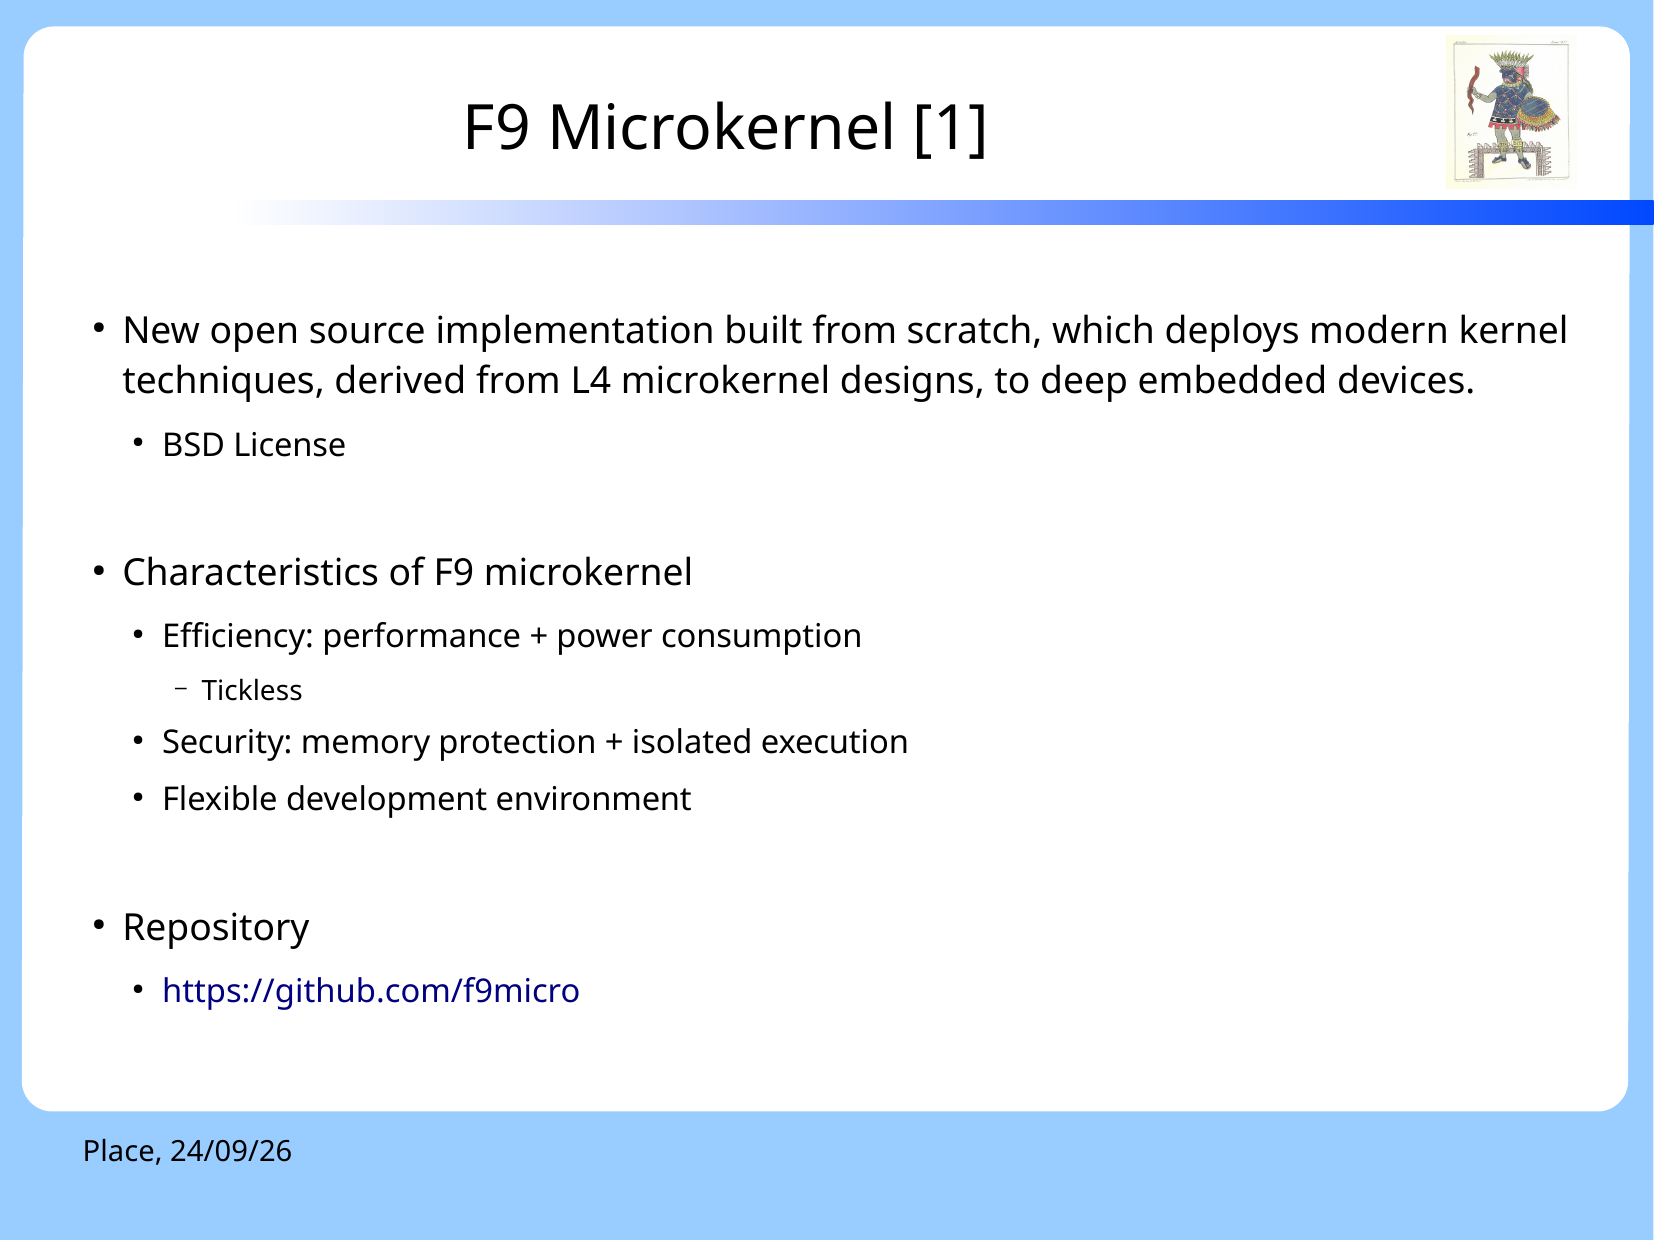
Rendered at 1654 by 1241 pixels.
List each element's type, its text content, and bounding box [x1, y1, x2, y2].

list New open source implementation built from scratch, which deploys modern kernel techniques, derived from L4 microkernel designs, to deep embedded devices. BSD License Characteristics of F9 microkernel Efficiency: performance + power consumption Tickless Security: memory protection + isolated execution Flexible development environment Repository https://github.com/f9micro [82, 236, 1571, 1055]
title F9 Microkernel [1] [82, 49, 1371, 201]
picture [1446, 35, 1577, 189]
